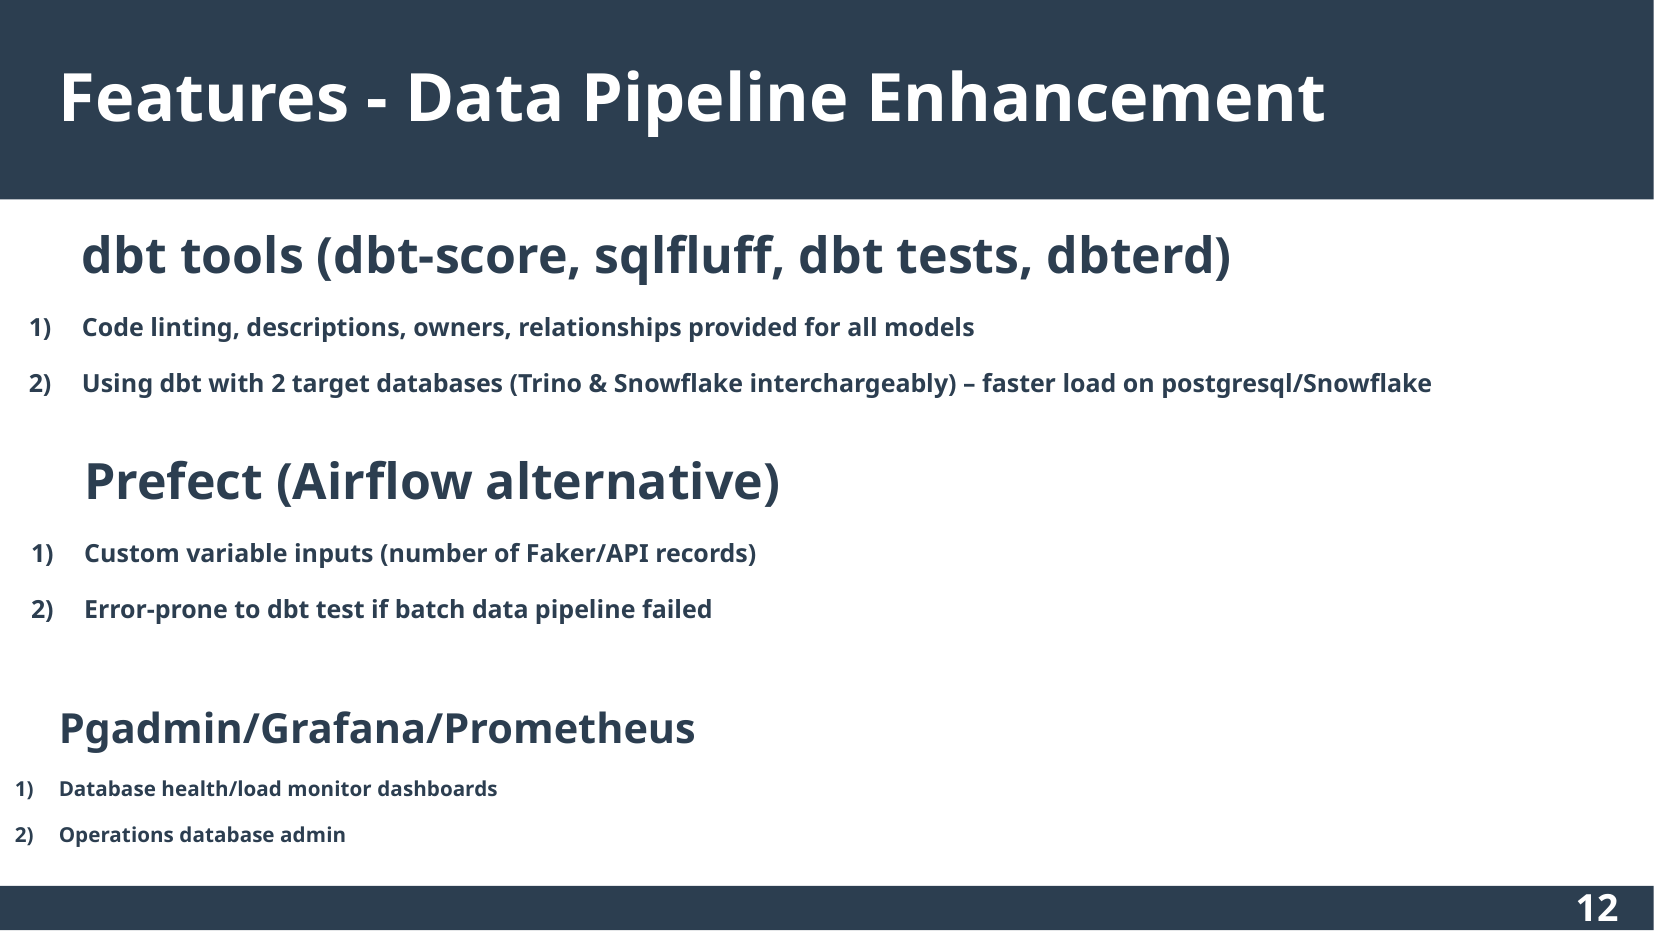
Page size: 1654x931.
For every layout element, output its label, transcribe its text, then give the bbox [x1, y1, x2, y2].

list Prefect (Airflow alternative) Custom variable inputs (number of Faker/API records) Error-prone to dbt test if batch data pipeline failed [13, 445, 1549, 714]
list Pgadmin/Grafana/Prometheus Database health/load monitor dashboards Operations database admin [0, 699, 1536, 850]
list dbt tools (dbt-score, sqlfluff, dbt tests, dbterd) Code linting, descriptions, owners, relationships provided for all models Using dbt with 2 target databases (Trino & Snowflake interchargeably) – faster load on postgresql/Snowflake [11, 219, 1547, 406]
title Features - Data Pipeline Enhancement [59, 37, 1595, 155]
